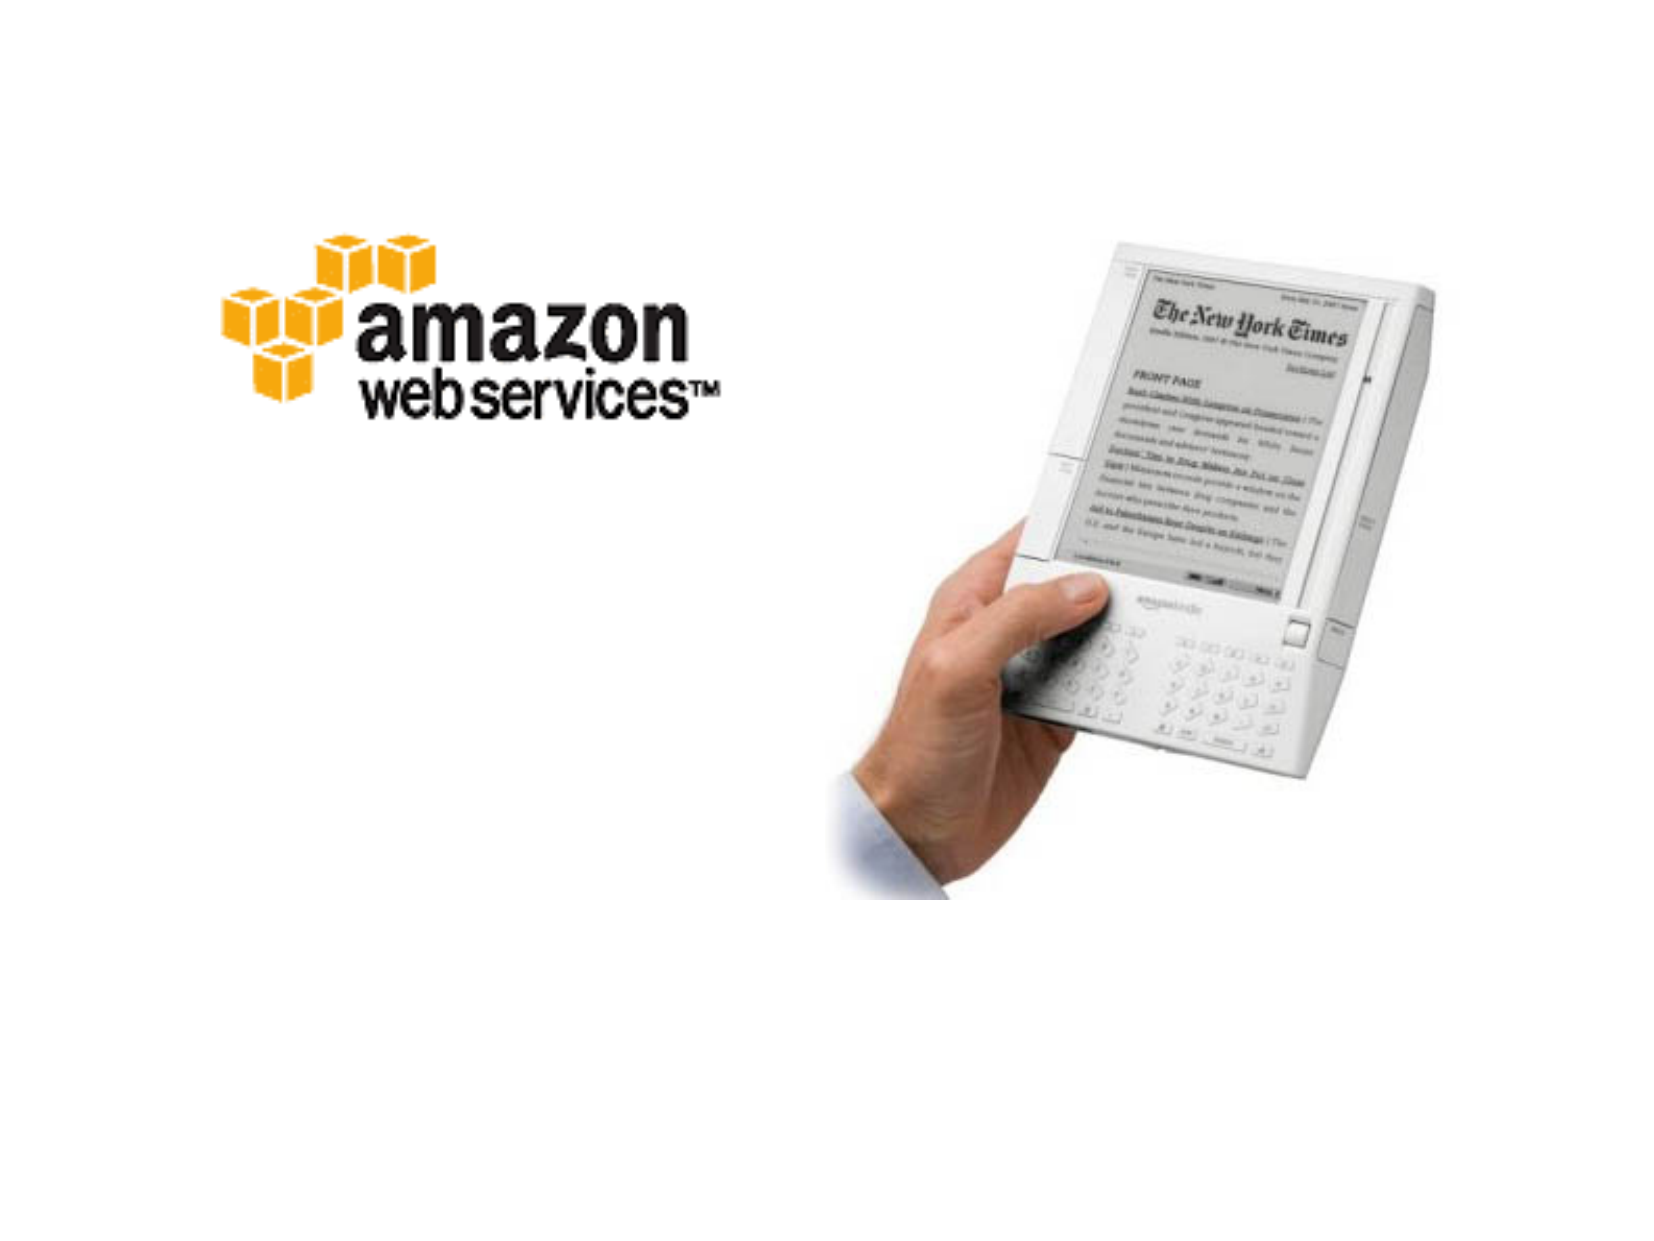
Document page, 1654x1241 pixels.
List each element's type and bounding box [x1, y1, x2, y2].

picture [825, 224, 1503, 900]
picture [187, 224, 731, 446]
